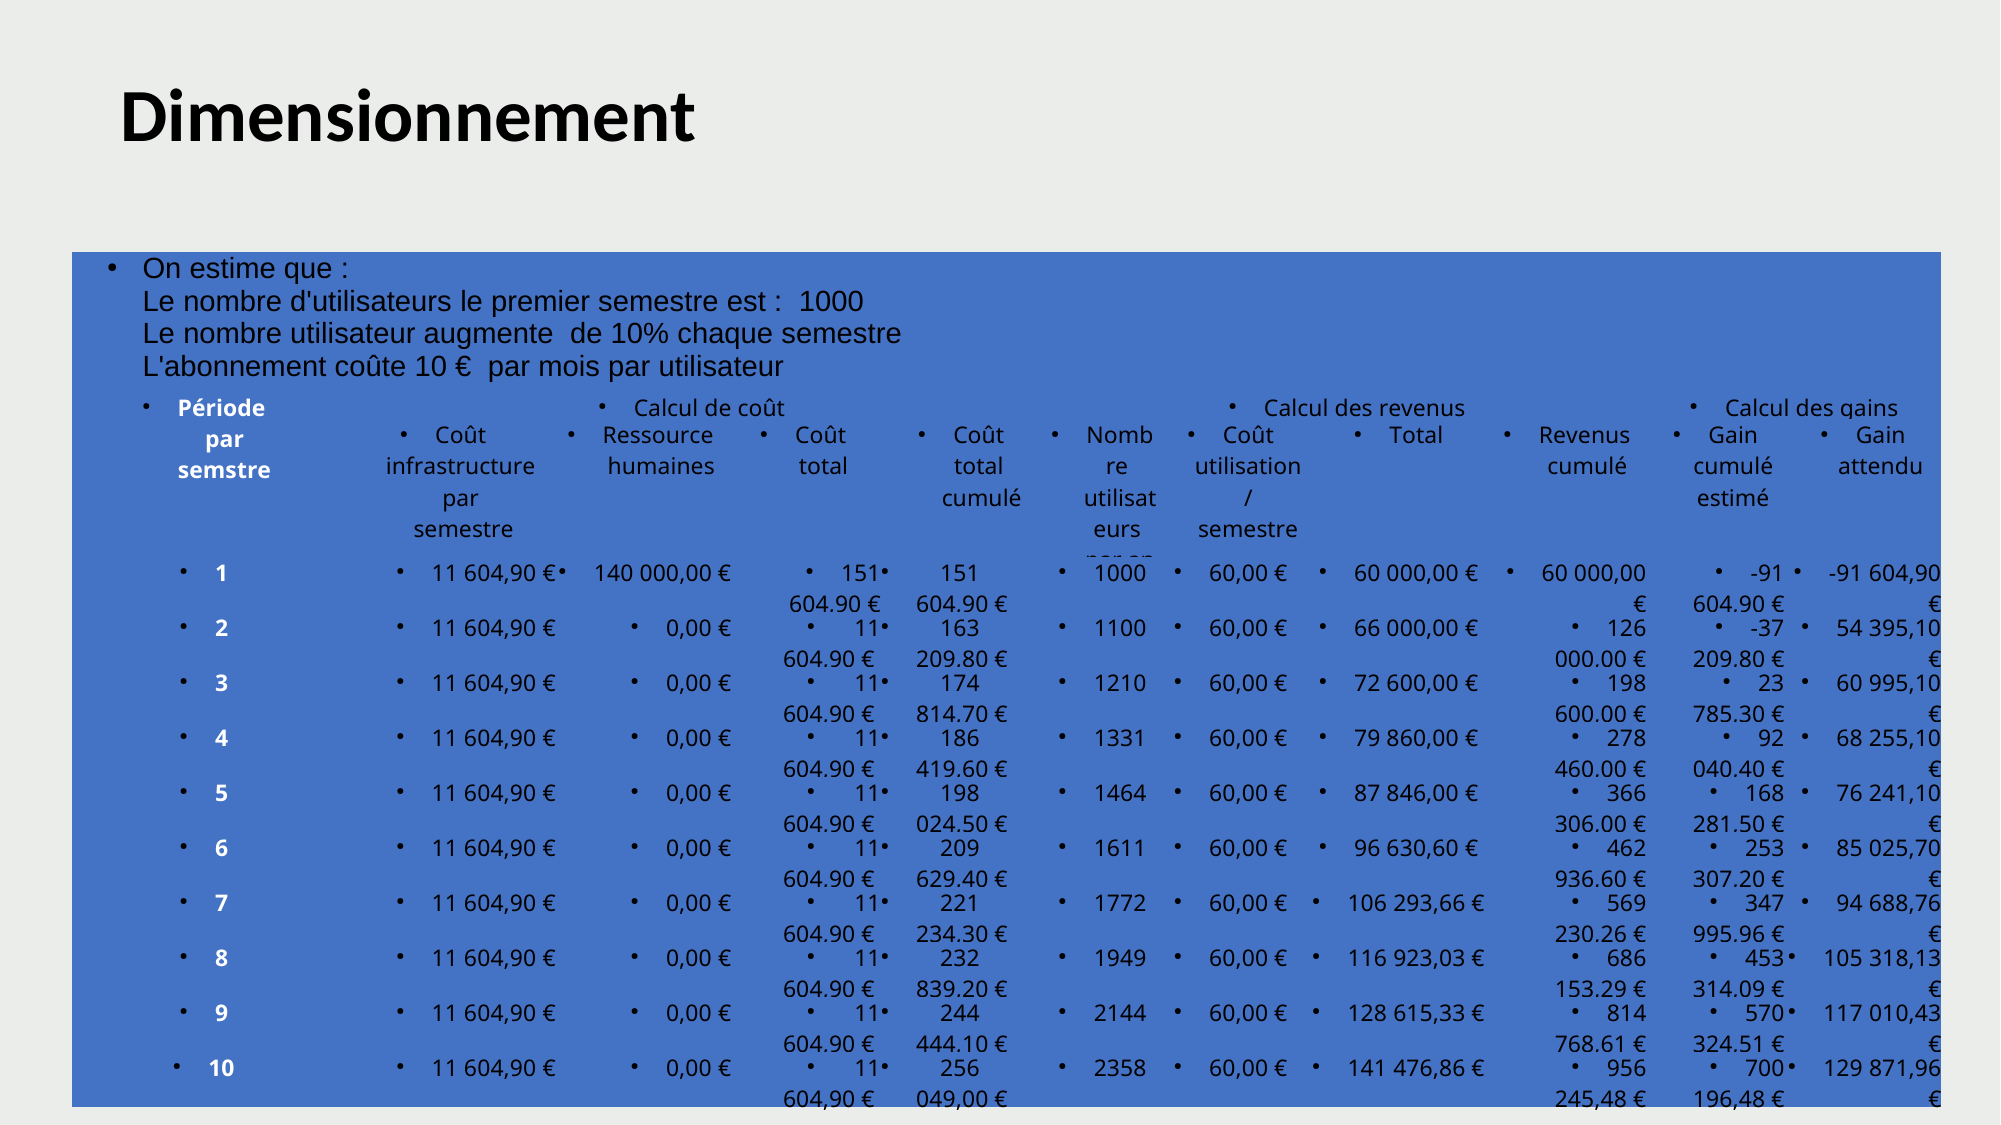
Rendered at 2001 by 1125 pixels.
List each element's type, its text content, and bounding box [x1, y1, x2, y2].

table_cell 68 255,10 € [1785, 722, 1941, 777]
table_cell 11 604,90 € [731, 667, 881, 722]
table_cell 60,00 € [1157, 887, 1304, 942]
table_cell 94 688,76 € [1785, 887, 1941, 942]
table_cell Coût total [731, 419, 881, 557]
table_cell 79 860,00 € [1304, 722, 1493, 777]
table_cell Coût utilisation/ semestre [1157, 419, 1304, 557]
table_cell 5 [72, 777, 336, 832]
table_cell 23 785,30 € [1647, 667, 1785, 722]
table_cell 11 604,90 € [731, 612, 881, 667]
table_cell Calcul des gains [1647, 392, 1941, 419]
table_cell 66 000,00 € [1304, 612, 1493, 667]
table_cell 11 604,90 € [731, 832, 881, 887]
table_cell 1611 [1048, 832, 1157, 887]
table_cell 1 [72, 557, 336, 612]
table_cell 9 [72, 997, 336, 1052]
table_cell 570 324,51 € [1647, 997, 1785, 1052]
table_cell 11 604,90 € [336, 667, 556, 722]
table_cell 2144 [1048, 997, 1157, 1052]
table_cell 462 936,60 € [1493, 832, 1647, 887]
table_cell 366 306,00 € [1493, 777, 1647, 832]
table_cell 0,00 € [556, 1052, 731, 1107]
table_cell 253 307,20 € [1647, 832, 1785, 887]
table_cell 198 024,50 € [881, 777, 1048, 832]
table_cell 2 [72, 612, 336, 667]
table_cell 60,00 € [1157, 997, 1304, 1052]
table_cell Gain cumulé estimé [1647, 419, 1785, 557]
table_cell 129 871,96 € [1785, 1052, 1941, 1107]
table_cell Nombre utilisateurs par an [1048, 419, 1157, 557]
table_cell Gain attendu [1785, 419, 1941, 557]
table_cell 11 604,90 € [336, 832, 556, 887]
table_cell 3 [72, 667, 336, 722]
table_cell 76 241,10 € [1785, 777, 1941, 832]
table_cell 198 600,00 € [1493, 667, 1647, 722]
table_cell Période par semstre [72, 392, 336, 557]
table_cell 186 419,60 € [881, 722, 1048, 777]
table_cell 8 [72, 942, 336, 997]
table_cell 117 010,43 € [1785, 997, 1941, 1052]
table_cell 256 049,00 € [881, 1052, 1048, 1107]
table_cell 128 615,33 € [1304, 997, 1493, 1052]
table_cell 72 600,00 € [1304, 667, 1493, 722]
text_box Dimensionnement [105, 58, 1260, 165]
table_cell 221 234,30 € [881, 887, 1048, 942]
table_cell 54 395,10 € [1785, 612, 1941, 667]
table_cell 116 923,03 € [1304, 942, 1493, 997]
table_cell 11 604,90 € [336, 1052, 556, 1107]
table_cell Coût total cumulé [881, 419, 1048, 557]
table_cell 0,00 € [556, 777, 731, 832]
table_cell 11 604,90 € [731, 942, 881, 997]
table_cell 60,00 € [1157, 667, 1304, 722]
table_cell 11 604,90 € [731, 887, 881, 942]
table_cell 4 [72, 722, 336, 777]
table_cell 60 000,00 € [1304, 557, 1493, 612]
table_cell 0,00 € [556, 942, 731, 997]
table_cell 0,00 € [556, 667, 731, 722]
table_cell 168 281,50 € [1647, 777, 1785, 832]
table_cell 278 460,00 € [1493, 722, 1647, 777]
table_cell 7 [72, 887, 336, 942]
table_cell 140 000,00 € [556, 557, 731, 612]
table_cell 956 245,48 € [1493, 1052, 1647, 1107]
table_cell 151 604,90 € [731, 557, 881, 612]
table_cell 1000 [1048, 557, 1157, 612]
table_cell 11 604,90 € [731, 1052, 881, 1107]
table_cell 87 846,00 € [1304, 777, 1493, 832]
table_cell -91 604,90 € [1785, 557, 1941, 612]
table_cell 11 604,90 € [731, 777, 881, 832]
table_cell 453 314,09 € [1647, 942, 1785, 997]
table_cell 0,00 € [556, 832, 731, 887]
table_cell 814 768,61 € [1493, 997, 1647, 1052]
table_cell 1464 [1048, 777, 1157, 832]
table_cell 209 629,40 € [881, 832, 1048, 887]
table_cell 1210 [1048, 667, 1157, 722]
table_cell 126 000,00 € [1493, 612, 1647, 667]
table_cell 0,00 € [556, 997, 731, 1052]
table_cell 151 604,90 € [881, 557, 1048, 612]
table_cell 569 230,26 € [1493, 887, 1647, 942]
table_cell 174 814,70 € [881, 667, 1048, 722]
table_cell 1772 [1048, 887, 1157, 942]
table_cell 10 [72, 1052, 336, 1107]
table_cell 105 318,13 € [1785, 942, 1941, 997]
table_cell 11 604,90 € [336, 777, 556, 832]
table_cell 11 604,90 € [336, 612, 556, 667]
table_cell 60,00 € [1157, 612, 1304, 667]
table_cell 60,00 € [1157, 777, 1304, 832]
table_cell Calcul de coût [336, 392, 1048, 419]
table_cell 60,00 € [1157, 1052, 1304, 1107]
table_cell 700 196,48 € [1647, 1052, 1785, 1107]
table_cell 60,00 € [1157, 832, 1304, 887]
table_cell 11 604,90 € [336, 997, 556, 1052]
table_cell 11 604,90 € [336, 557, 556, 612]
table_cell 60 000,00 € [1493, 557, 1647, 612]
table_cell 1100 [1048, 612, 1157, 667]
table_cell 1949 [1048, 942, 1157, 997]
table_cell 244 444,10 € [881, 997, 1048, 1052]
table_cell Revenus cumulé [1493, 419, 1647, 557]
table_cell 6 [72, 832, 336, 887]
table_cell 60,00 € [1157, 557, 1304, 612]
table_cell 347 995,96 € [1647, 887, 1785, 942]
table_cell 141 476,86 € [1304, 1052, 1493, 1107]
table_cell 0,00 € [556, 722, 731, 777]
table_cell -37 209,80 € [1647, 612, 1785, 667]
table_cell 11 604,90 € [336, 887, 556, 942]
table_cell 232 839,20 € [881, 942, 1048, 997]
table_cell -91 604,90 € [1647, 557, 1785, 612]
table_cell 2358 [1048, 1052, 1157, 1107]
table_cell 11 604,90 € [336, 722, 556, 777]
table_cell 60,00 € [1157, 722, 1304, 777]
table_cell Coût infrastructure par semestre [336, 419, 556, 557]
table_cell 0,00 € [556, 612, 731, 667]
table_header On estime que : Le nombre d'utilisateurs le premier semestre est : 1000 Le nombre utilisateur augmente de 10% chaque semestre L'abonnement coûte 10 € par mois par utilisateur [72, 252, 1941, 392]
table_cell 106 293,66 € [1304, 887, 1493, 942]
table_cell 85 025,70 € [1785, 832, 1941, 887]
table_cell 0,00 € [556, 887, 731, 942]
table_cell 96 630,60 € [1304, 832, 1493, 887]
table_cell 11 604,90 € [336, 942, 556, 997]
table_cell Calcul des revenus [1048, 392, 1647, 419]
table_cell 11 604,90 € [731, 722, 881, 777]
table_cell 686 153,29 € [1493, 942, 1647, 997]
table_cell 1331 [1048, 722, 1157, 777]
table_cell 92 040,40 € [1647, 722, 1785, 777]
table_cell 60 995,10 € [1785, 667, 1941, 722]
table_cell Ressource humaines [556, 419, 731, 557]
table_cell 163 209,80 € [881, 612, 1048, 667]
table_cell Total [1304, 419, 1493, 557]
table_cell 60,00 € [1157, 942, 1304, 997]
table_cell 11 604,90 € [731, 997, 881, 1052]
